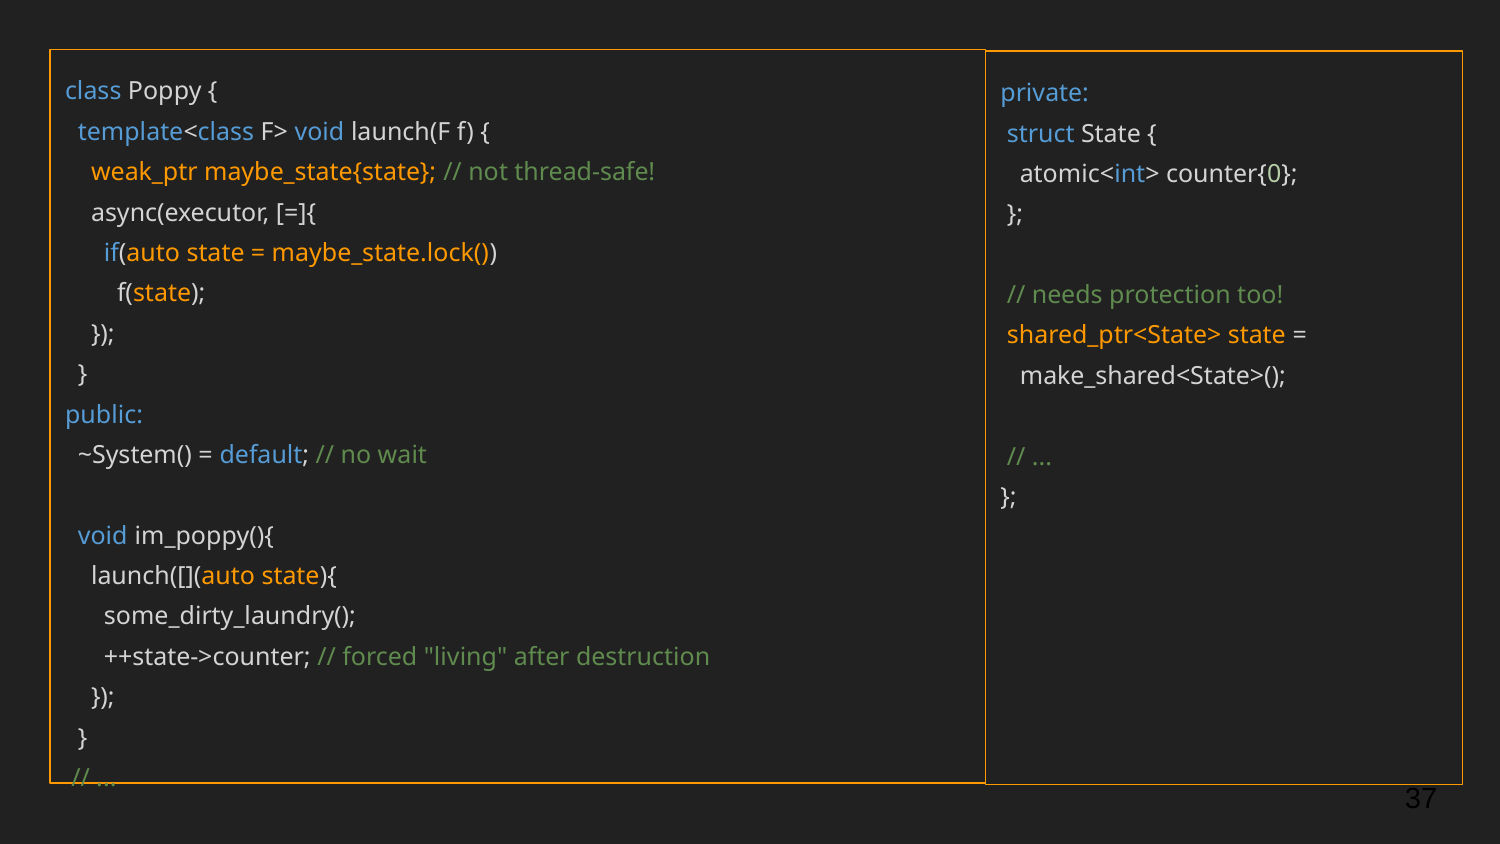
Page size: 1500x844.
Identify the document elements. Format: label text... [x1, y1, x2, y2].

list class Poppy { template<class F> void launch(F f) { weak_ptr maybe_state{state}; // not thread-safe! async(executor, [=]{ if(auto state = maybe_state.lock()) f(state); }); } public: ~System() = default; // no wait void im_poppy(){ launch([](auto state){ some_dirty_laundry(); ++state->counter; // forced "living" after destruction }); } // ... [50, 49, 986, 783]
list private: struct State { atomic<int> counter{0}; }; // needs protection too! shared_ptr<State> state = make_shared<State>(); // ... }; [985, 51, 1463, 785]
slide_number <number> [1389, 764, 1480, 830]
